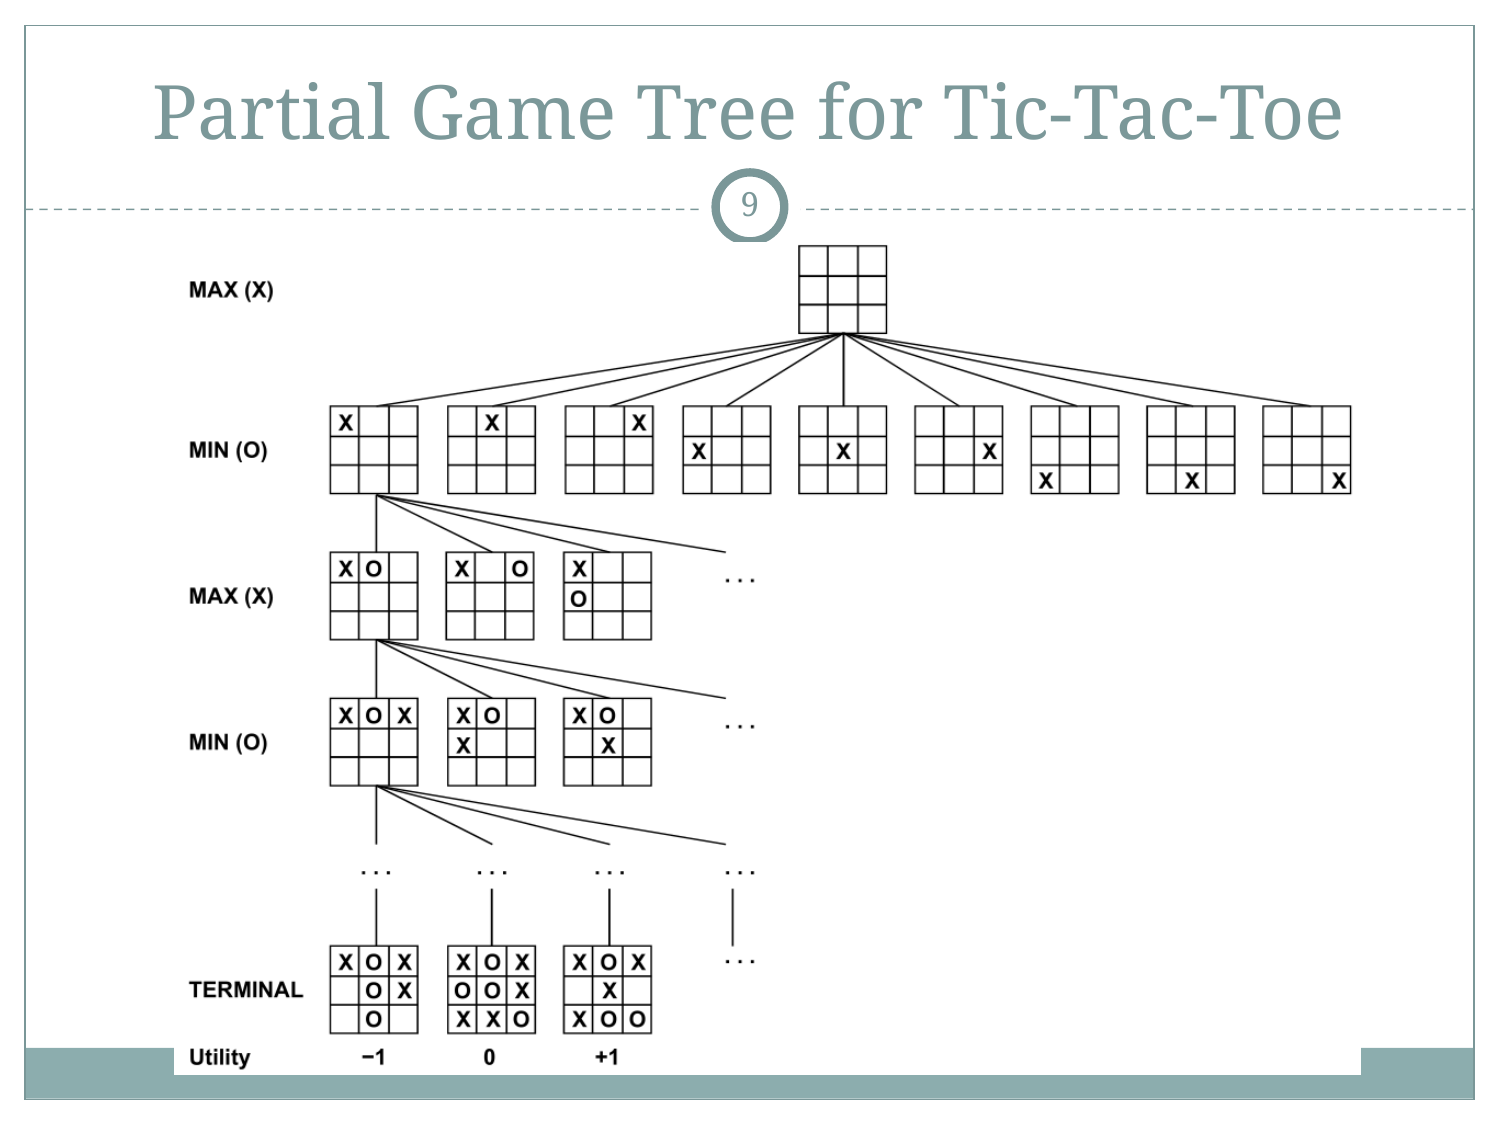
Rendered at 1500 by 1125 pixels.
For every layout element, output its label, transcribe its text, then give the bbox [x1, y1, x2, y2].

title Partial Game Tree for Tic-Tac-Toe [49, 37, 1450, 162]
slide_number <number> [712, 170, 788, 242]
picture [174, 242, 1361, 1075]
